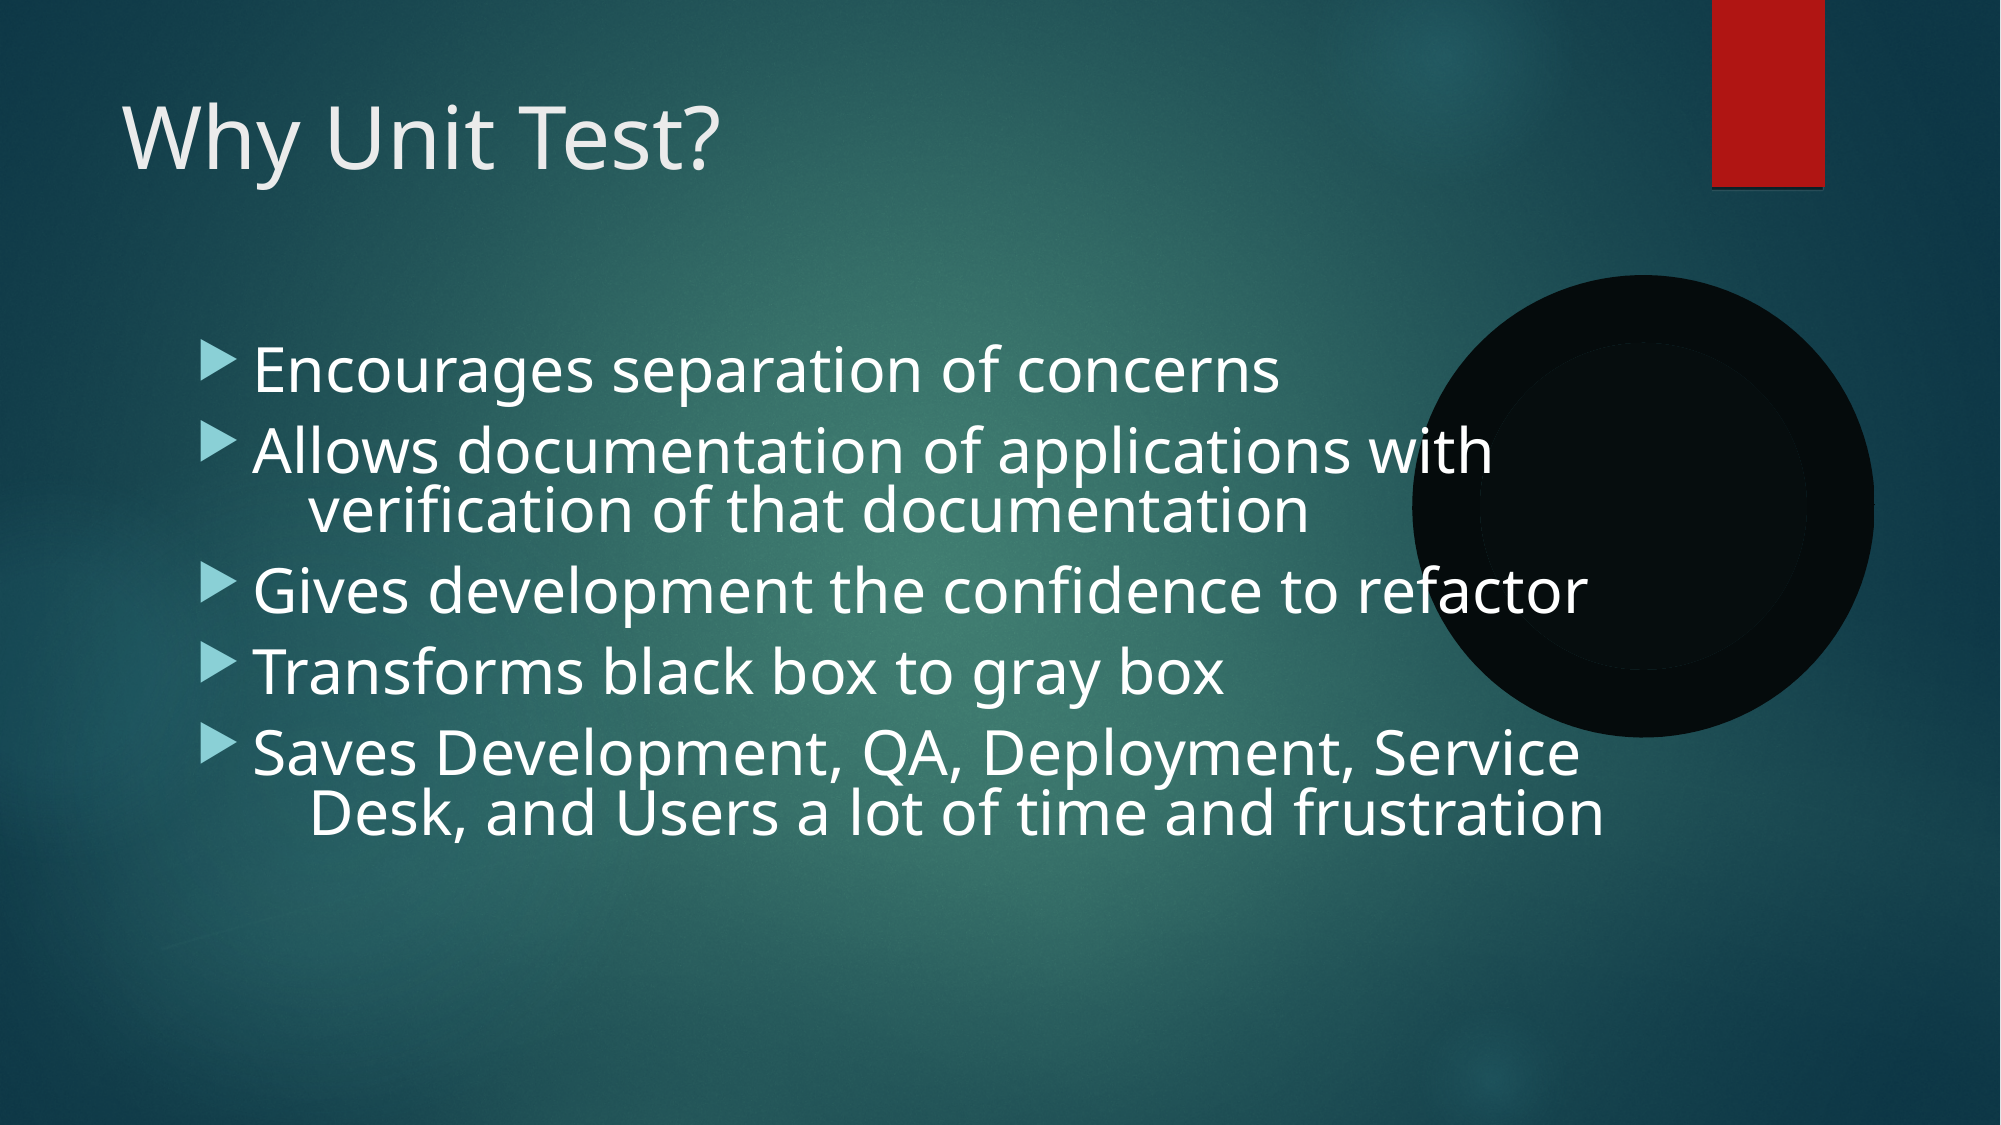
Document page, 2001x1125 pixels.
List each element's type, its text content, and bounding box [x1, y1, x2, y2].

title Why Unit Test? [106, 74, 1649, 305]
list Encourages separation of concerns Allows documentation of applications with verification of that documentation Gives development the confidence to refactor Transforms black box to gray box Saves Development, QA, Deployment, Service Desk, and Users a lot of time and frustration [181, 336, 1649, 1026]
